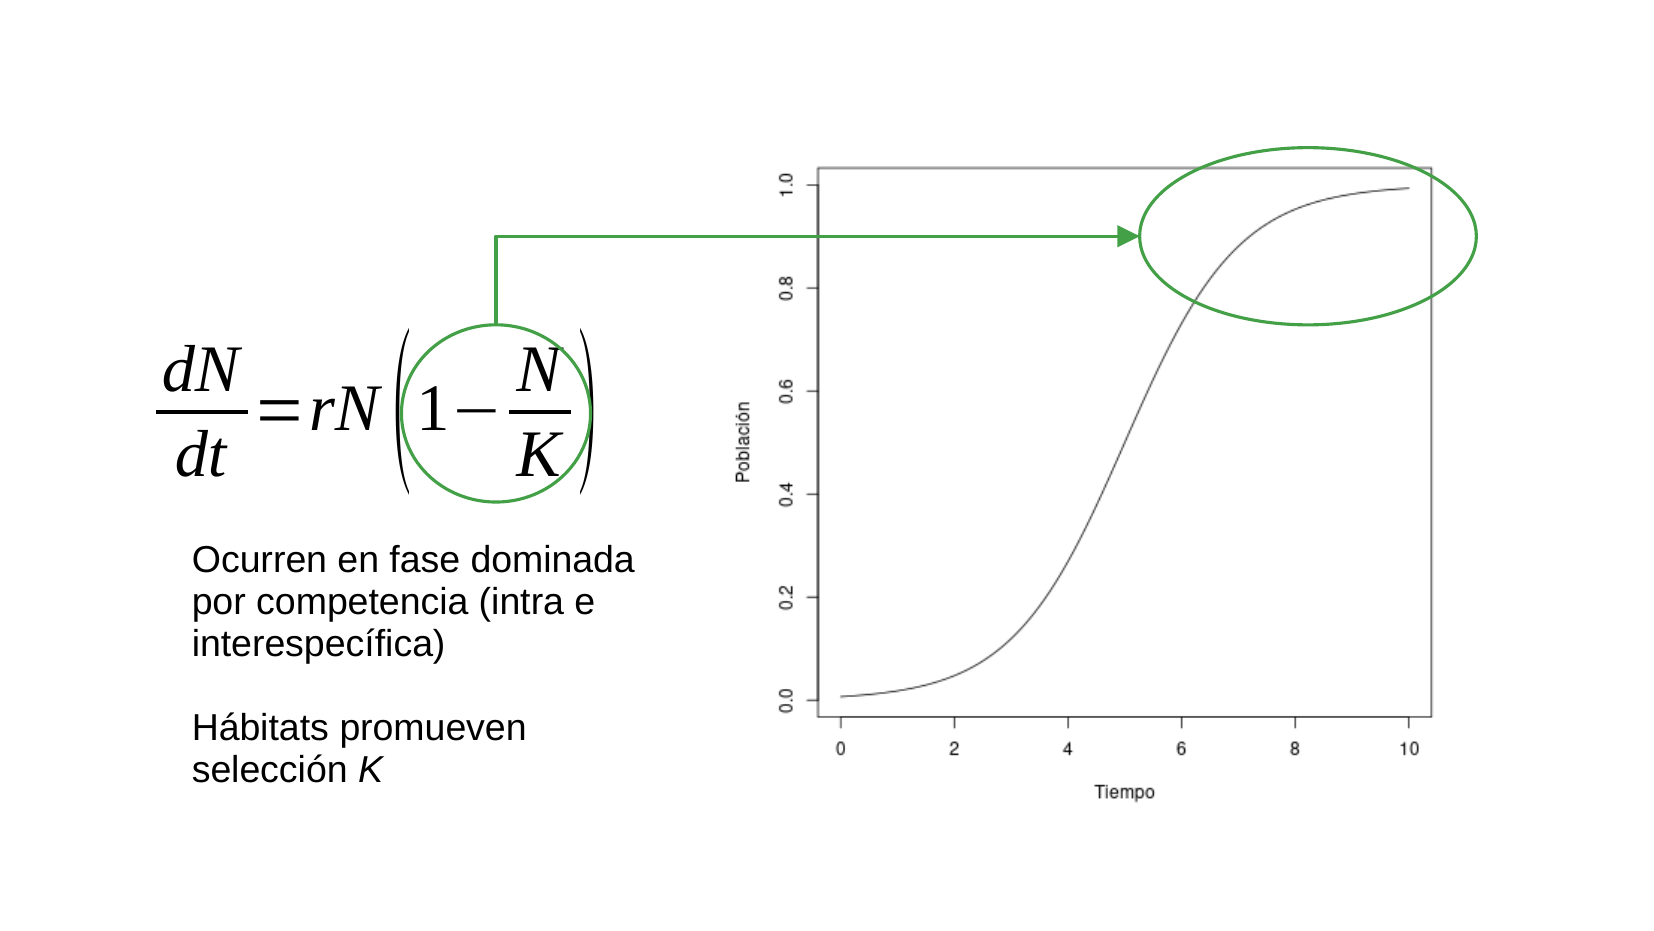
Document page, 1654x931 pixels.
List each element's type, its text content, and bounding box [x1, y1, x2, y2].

chart [147, 324, 477, 499]
chart [404, 327, 588, 499]
text_box Ocurren en fase dominada por competencia (intra e interespecífica) Hábitats promueven selección K [177, 531, 680, 799]
picture [730, 80, 1477, 235]
picture [730, 238, 1477, 827]
chart [515, 324, 606, 499]
picture [1142, 150, 1474, 323]
